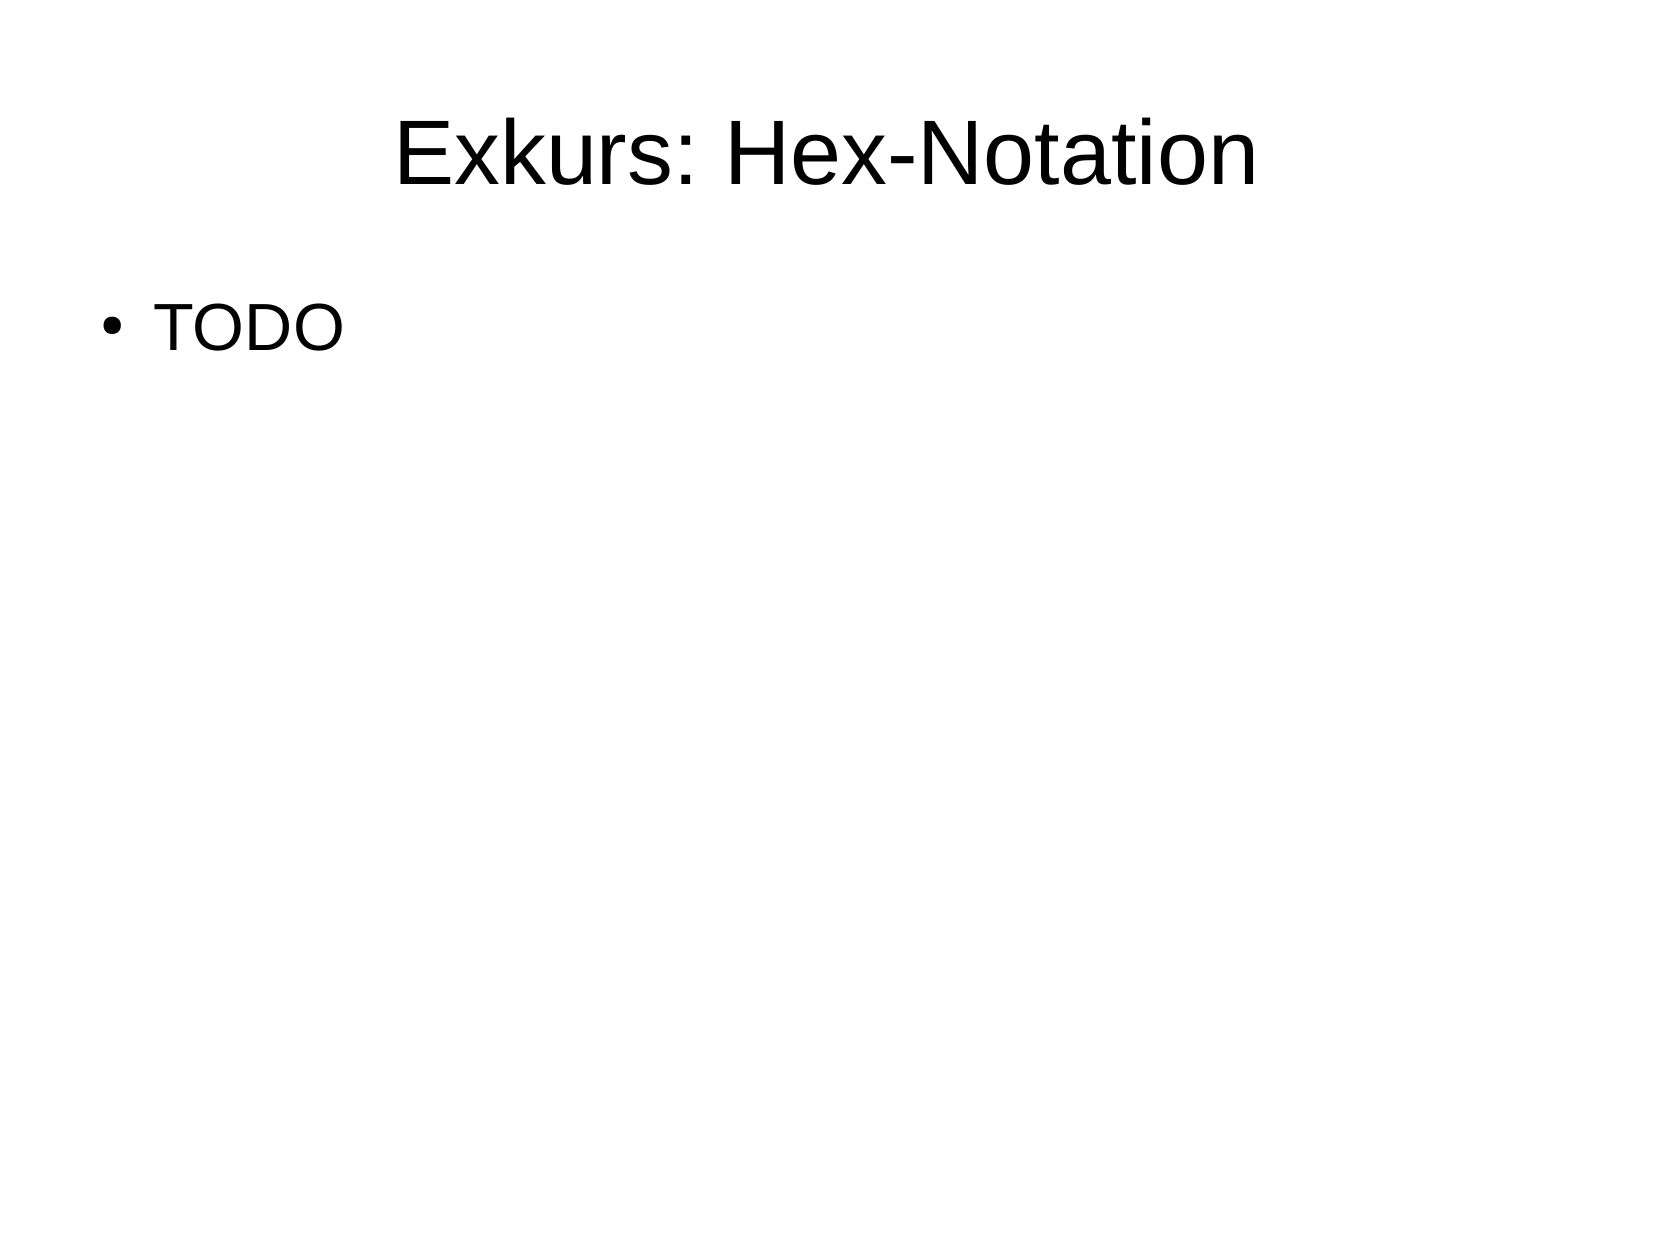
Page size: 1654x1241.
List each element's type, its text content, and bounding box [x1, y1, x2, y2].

list TODO [82, 290, 1571, 1010]
title Exkurs: Hex-Notation [82, 49, 1571, 257]
